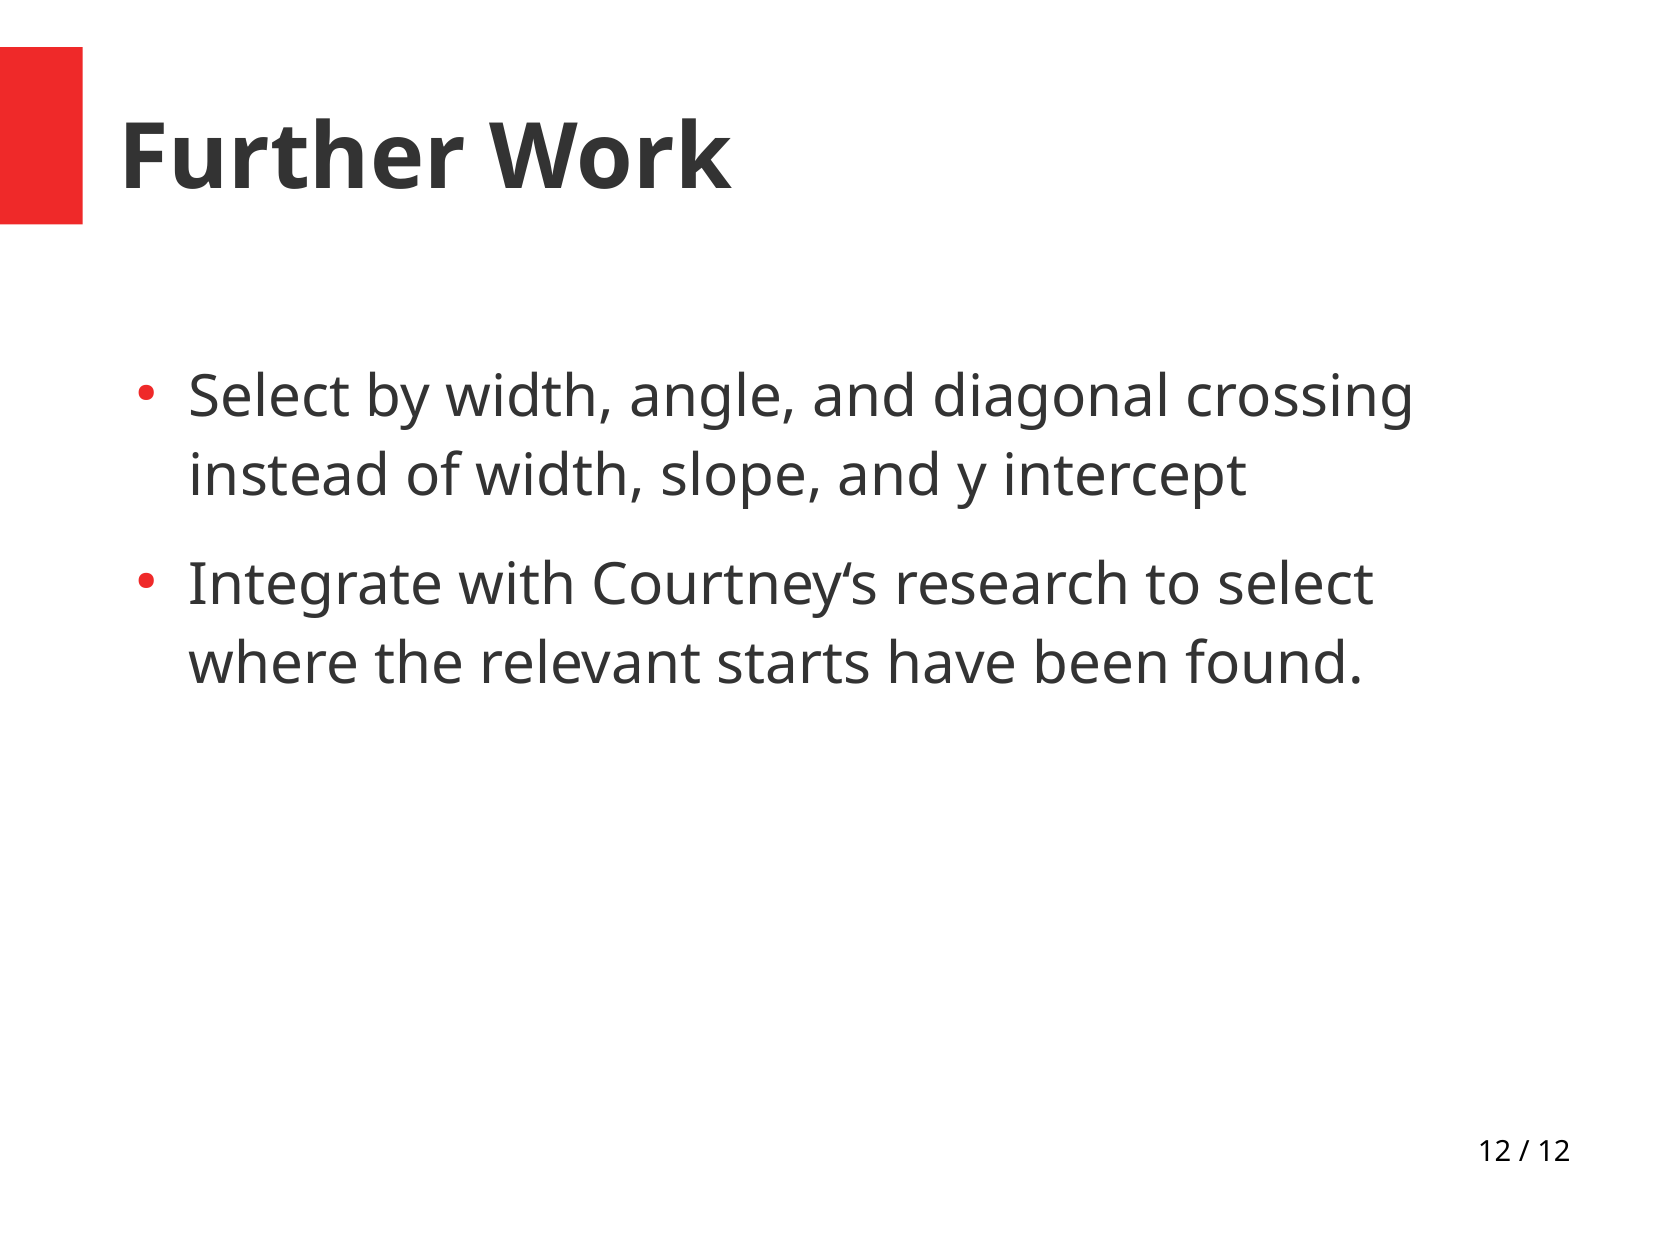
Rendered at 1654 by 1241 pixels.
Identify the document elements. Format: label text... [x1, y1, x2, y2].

list Select by width, angle, and diagonal crossing instead of width, slope, and y intercept Integrate with Courtney‘s research to select where the relevant starts have been found. [118, 354, 1536, 1074]
title Further Work [118, 49, 1571, 257]
